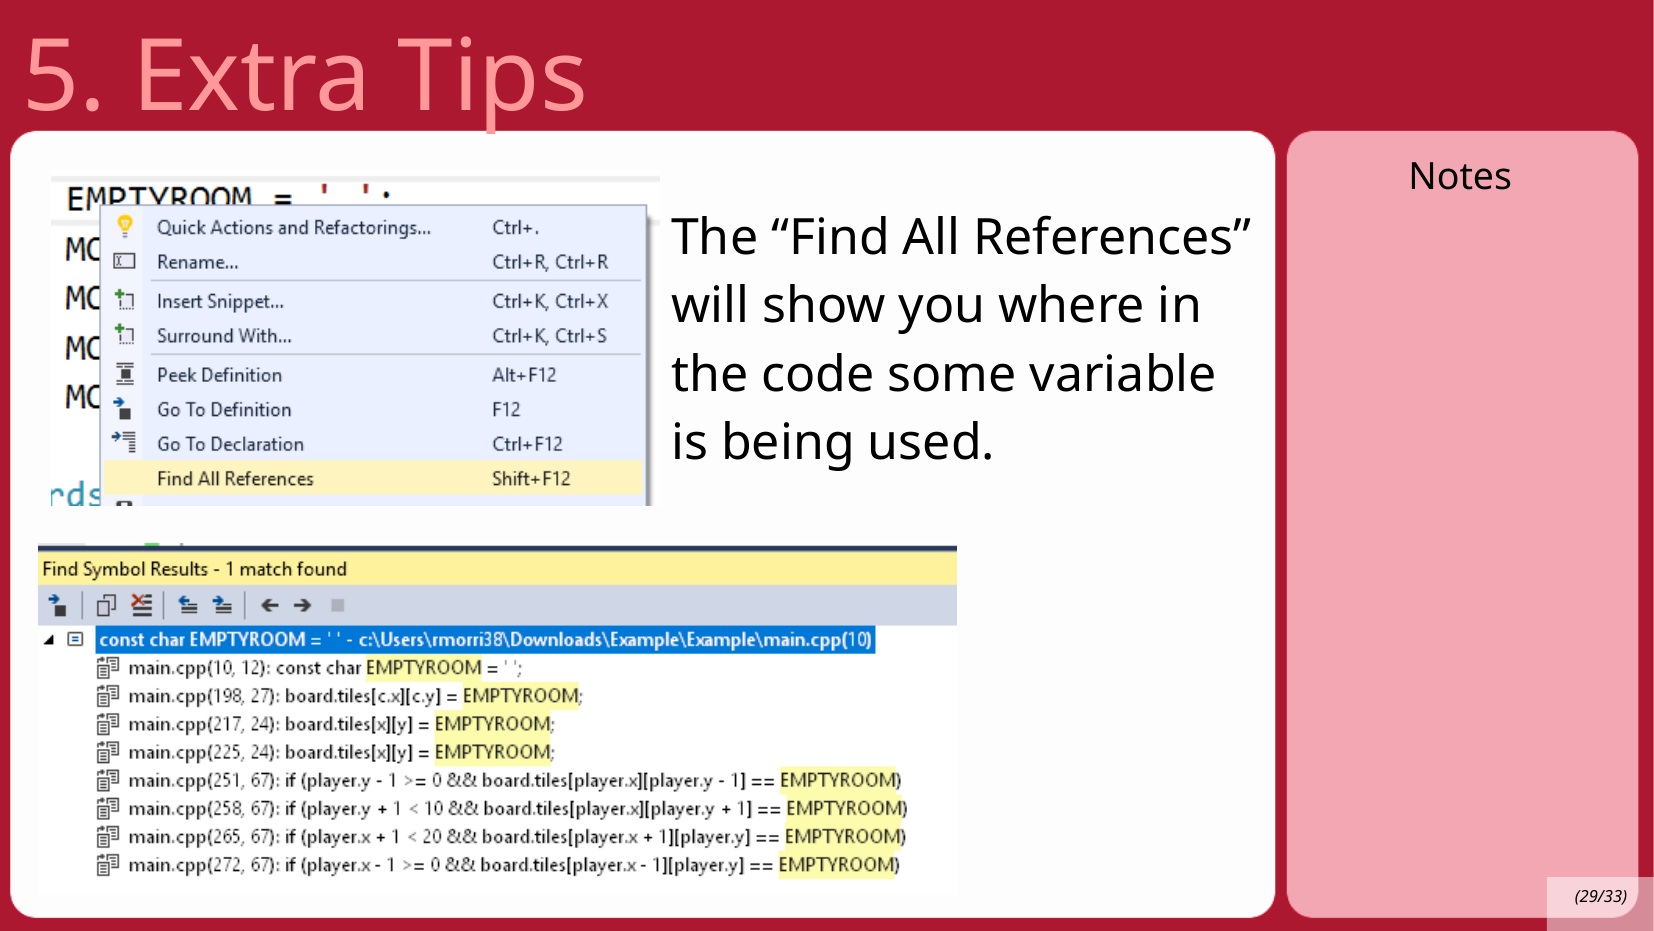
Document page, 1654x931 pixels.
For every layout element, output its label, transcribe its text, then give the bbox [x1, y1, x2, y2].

text_box The “Find All References” will show you where in the code some variable is being used. [671, 200, 1255, 519]
text_box (<number>/33) [1546, 877, 1654, 931]
picture [0, 0, 1654, 931]
title 5. Extra Tips [22, 7, 1511, 136]
text_box Notes [1290, 141, 1631, 199]
